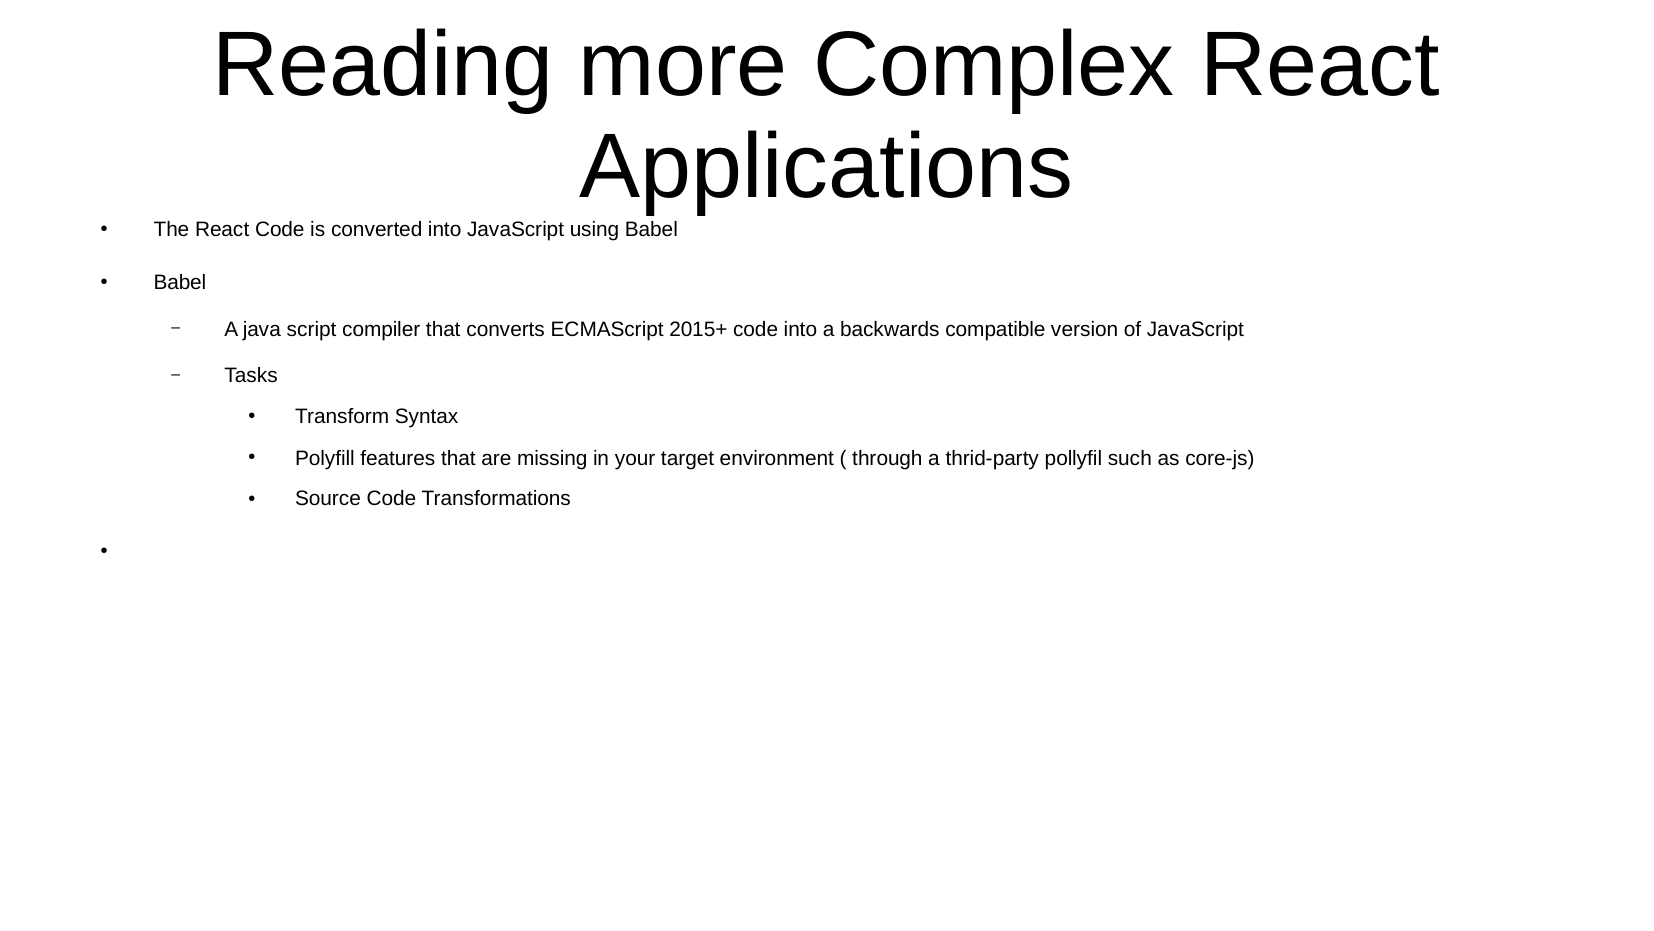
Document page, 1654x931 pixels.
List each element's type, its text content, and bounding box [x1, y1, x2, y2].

list The React Code is converted into JavaScript using Babel Babel A java script compiler that converts ECMAScript 2015+ code into a backwards compatible version of JavaScript Tasks Transform Syntax Polyfill features that are missing in your target environment ( through a thrid-party pollyfil such as core-js) Source Code Transformations [82, 217, 1636, 901]
title Reading more Complex React Applications [82, 12, 1571, 217]
